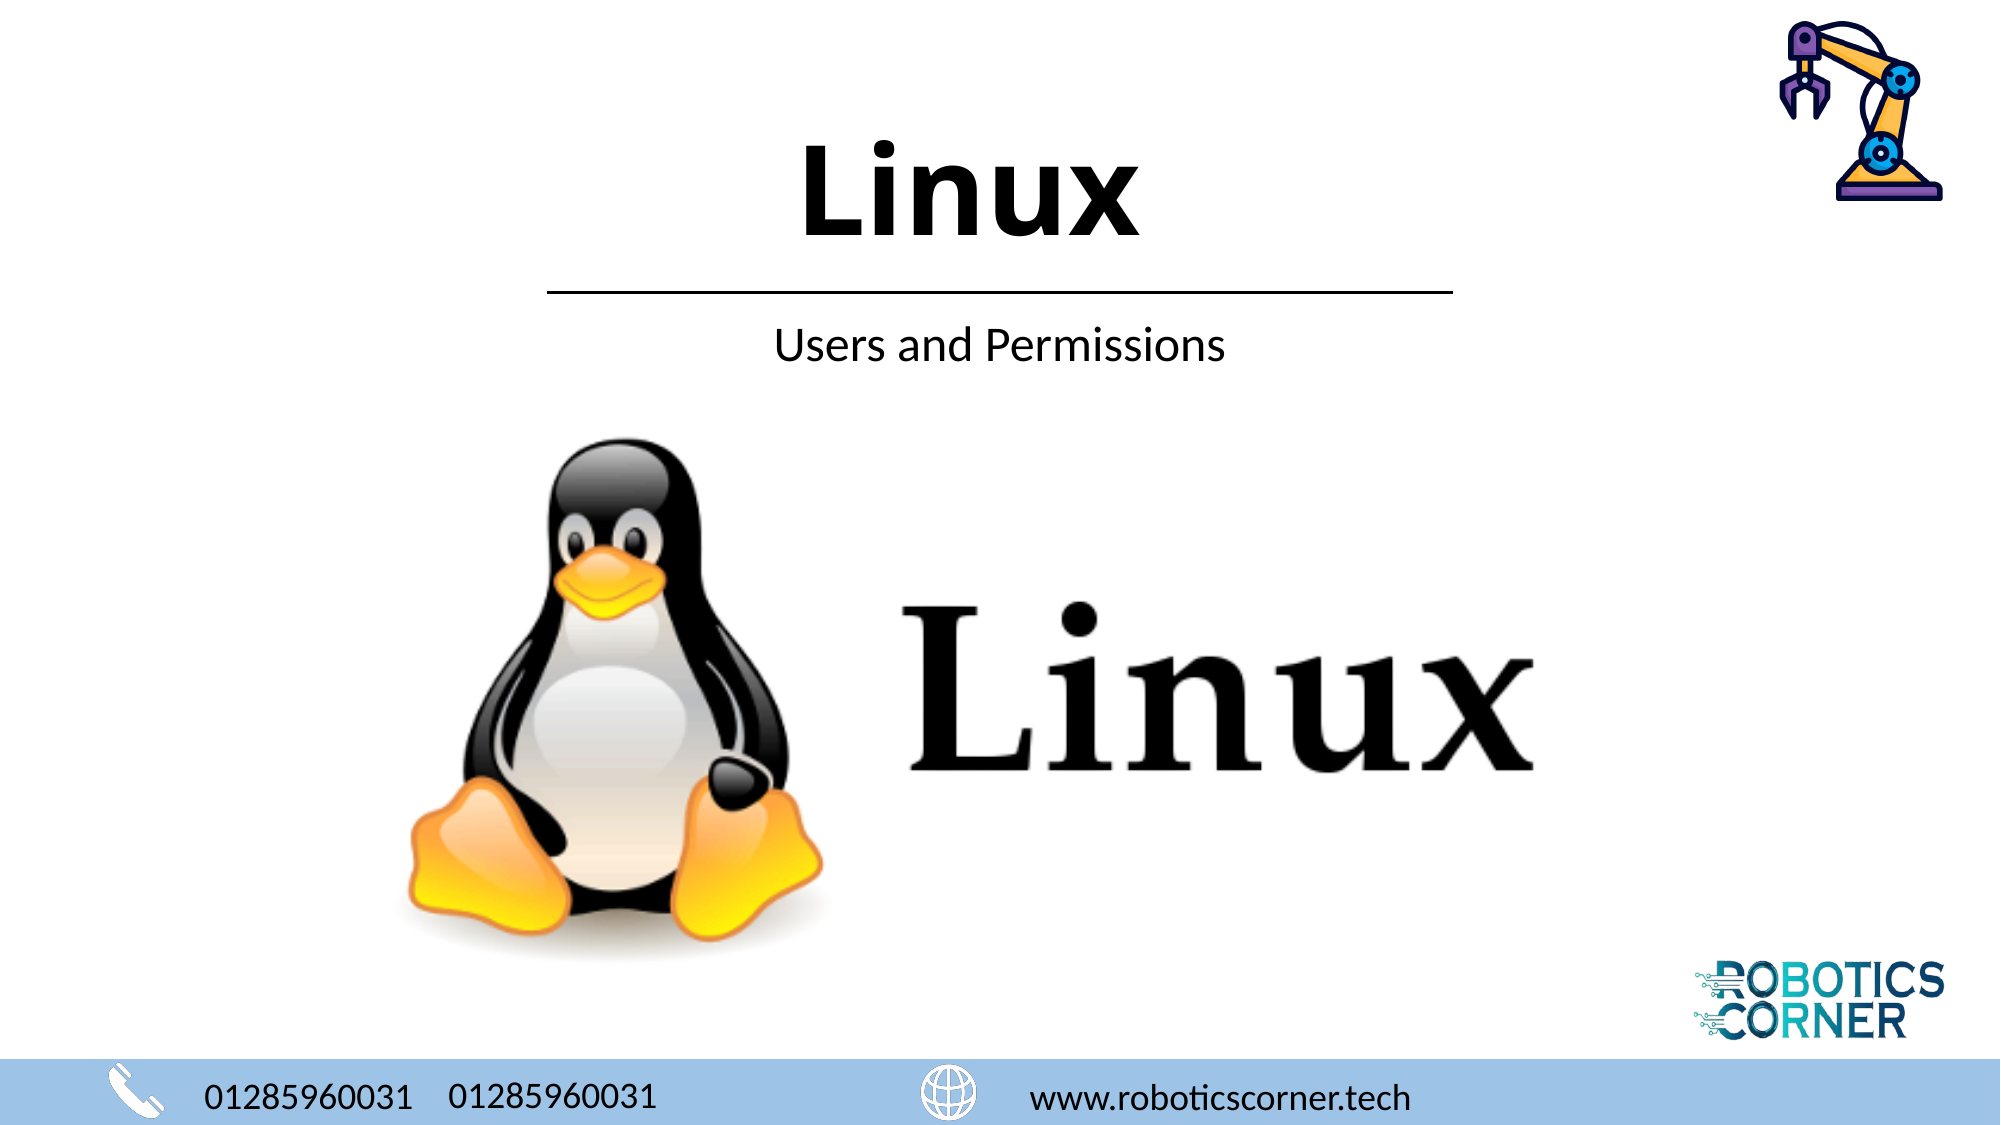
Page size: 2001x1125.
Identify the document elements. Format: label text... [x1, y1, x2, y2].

picture [366, 397, 1570, 993]
picture [915, 1059, 981, 1125]
picture [103, 1057, 170, 1124]
picture [1680, 859, 1953, 1125]
title Linux [726, 119, 1211, 270]
subtitle Users and Permissions [547, 310, 1453, 397]
picture [1771, 21, 1951, 201]
